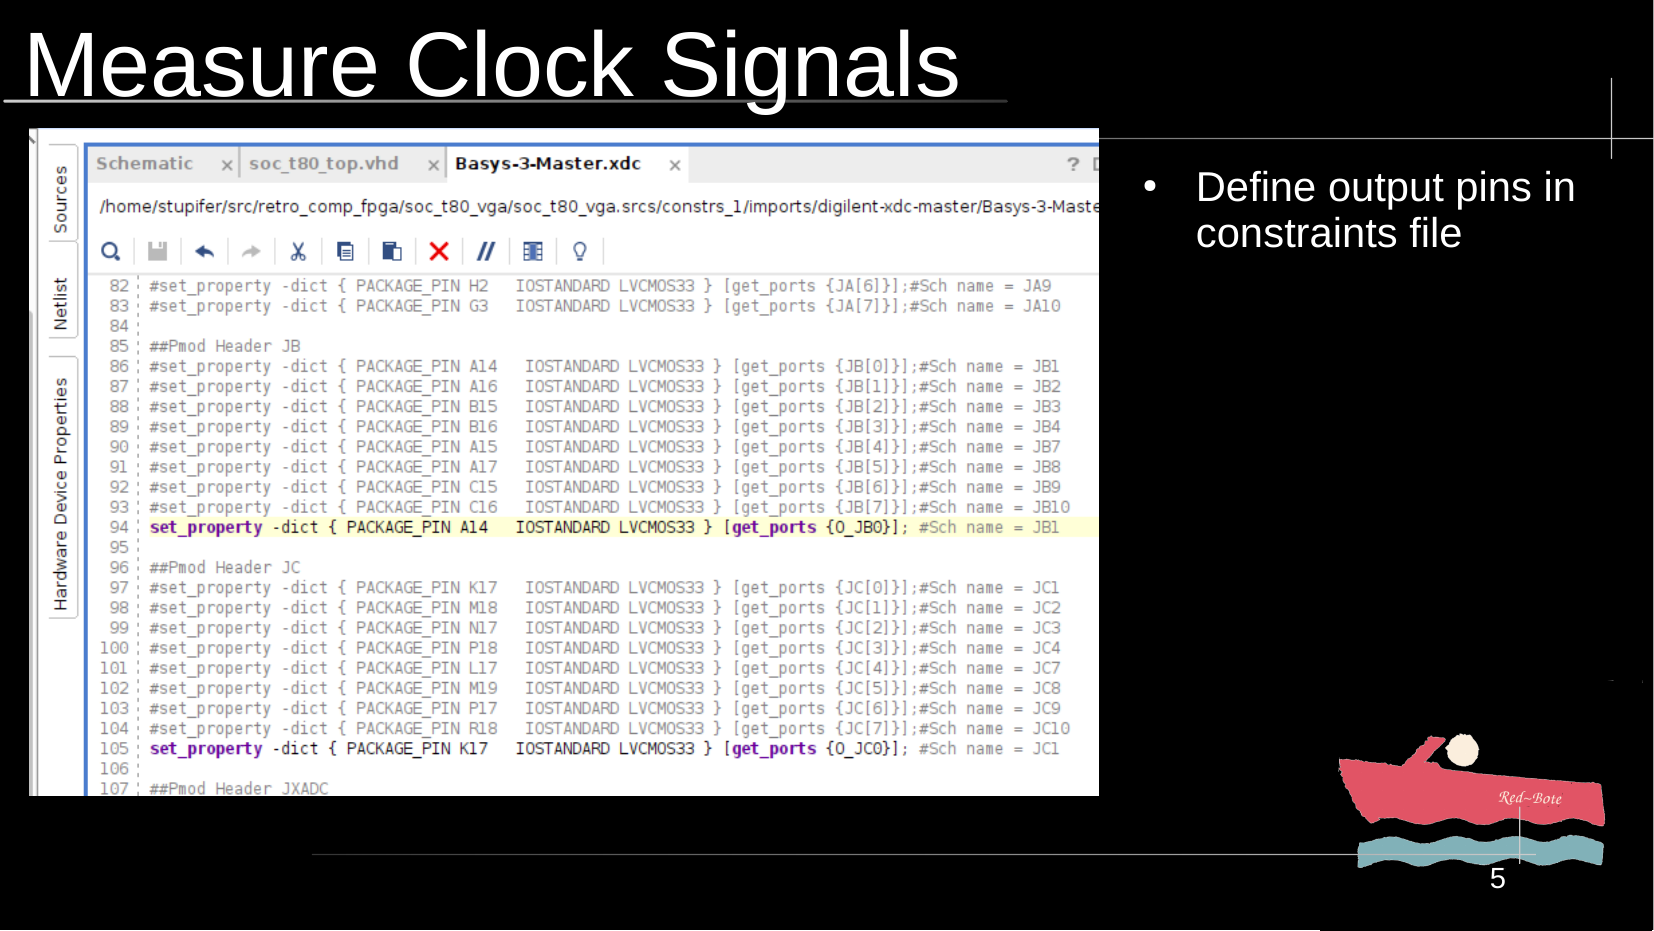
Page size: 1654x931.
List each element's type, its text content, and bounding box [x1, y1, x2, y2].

title Measure Clock Signals [23, 11, 1589, 119]
picture [1320, 680, 1652, 931]
list Define output pins in constraints file [1125, 163, 1596, 601]
picture [29, 128, 1099, 796]
